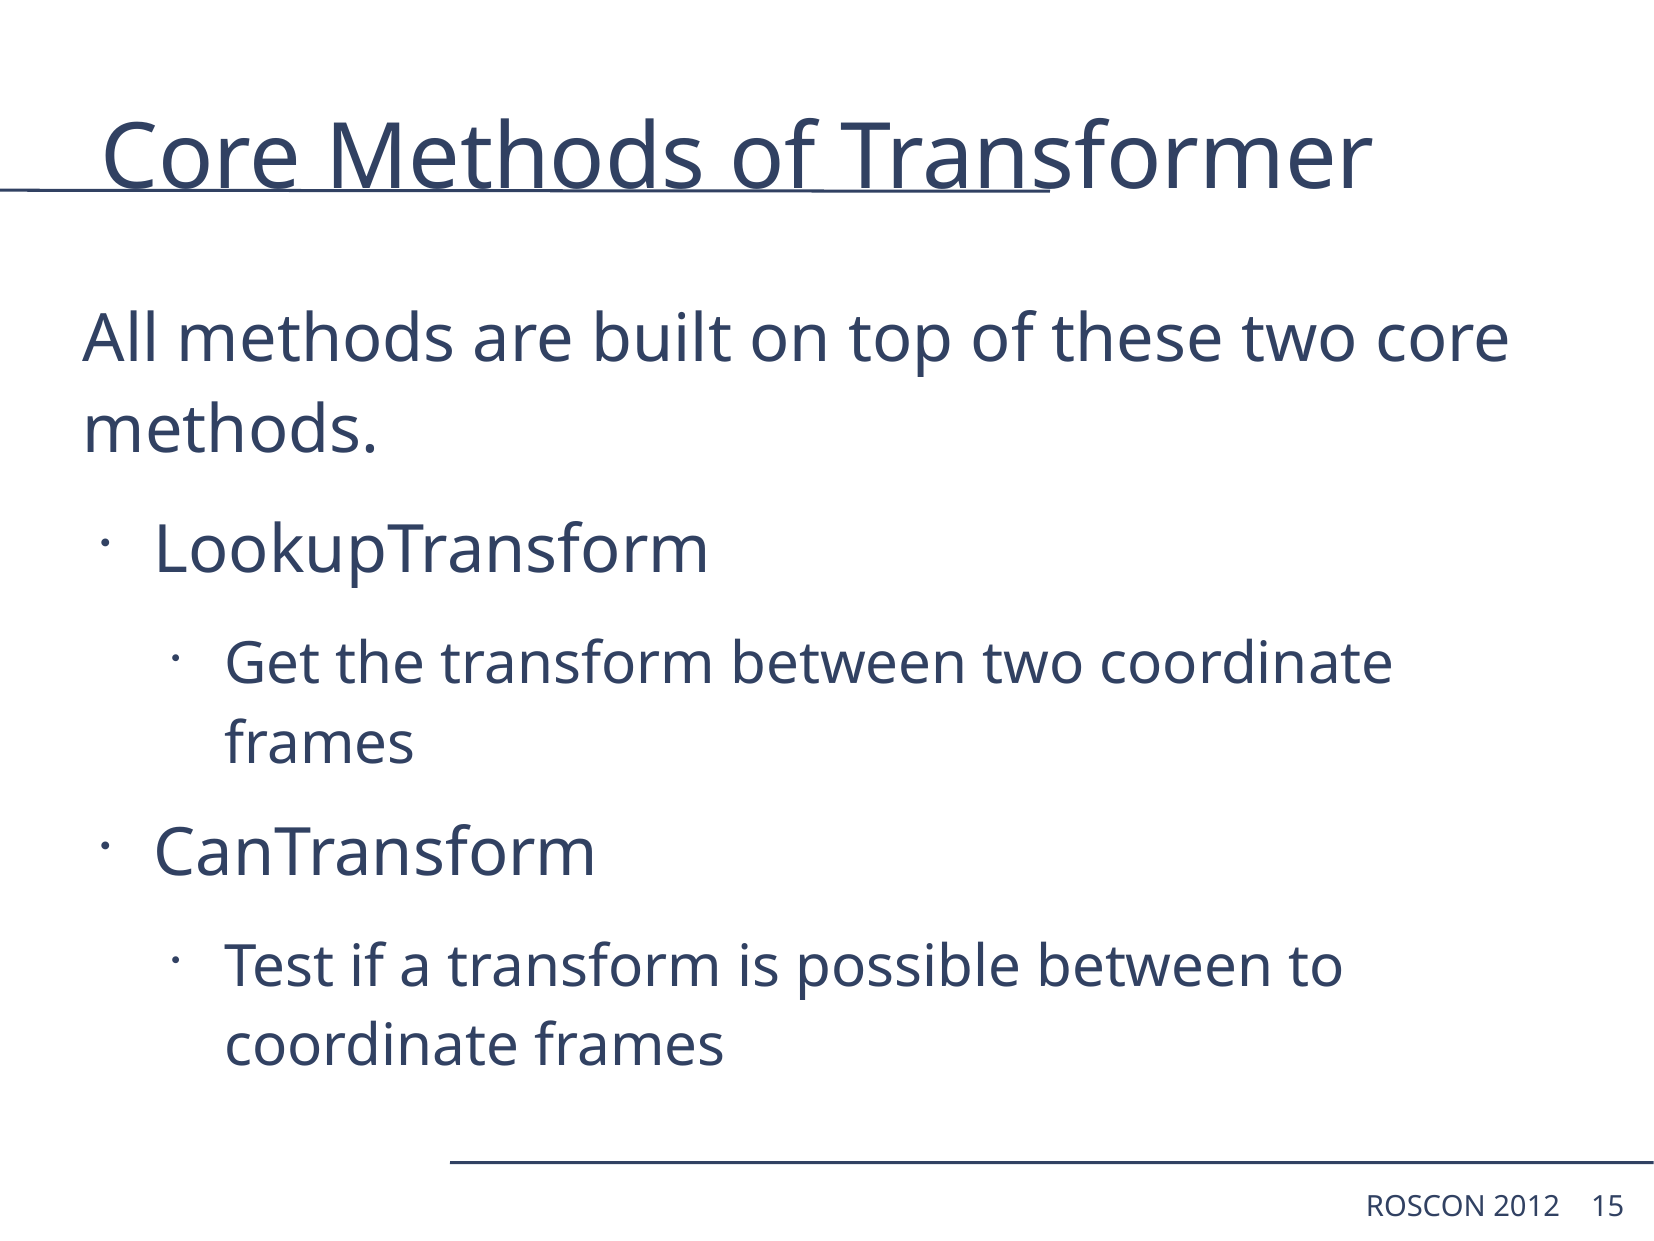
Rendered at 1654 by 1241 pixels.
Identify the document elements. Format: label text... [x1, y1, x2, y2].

list All methods are built on top of these two core methods. LookupTransform Get the transform between two coordinate frames CanTransform Test if a transform is possible between to coordinate frames [82, 290, 1571, 1109]
title Core Methods of Transformer [82, 56, 1571, 250]
